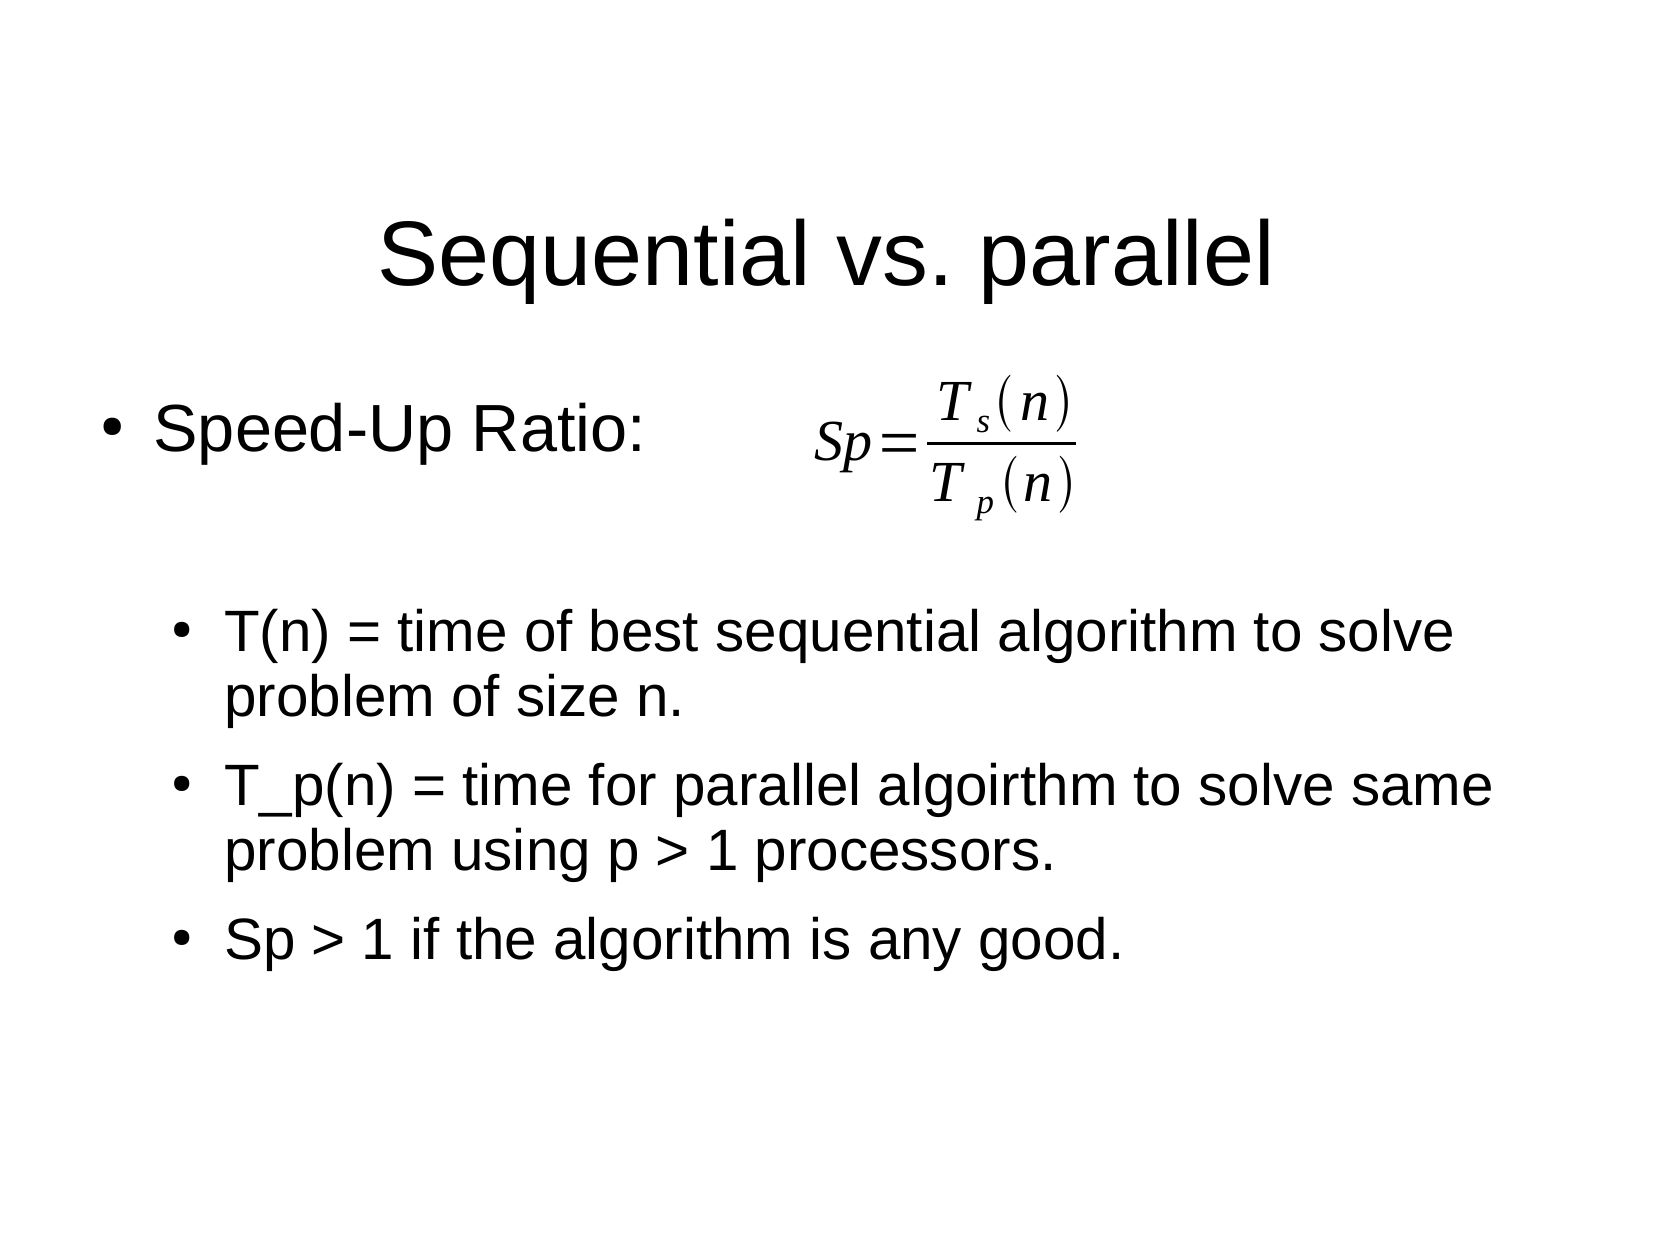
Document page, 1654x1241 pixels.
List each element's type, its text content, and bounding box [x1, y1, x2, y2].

list Speed-Up Ratio: T(n) = time of best sequential algorithm to solve problem of size n. T_p(n) = time for parallel algoirthm to solve same problem using p > 1 processors. Sp > 1 if the algorithm is any good. [82, 390, 1571, 1195]
chart [798, 367, 1094, 522]
title Sequential vs. parallel [82, 157, 1571, 350]
